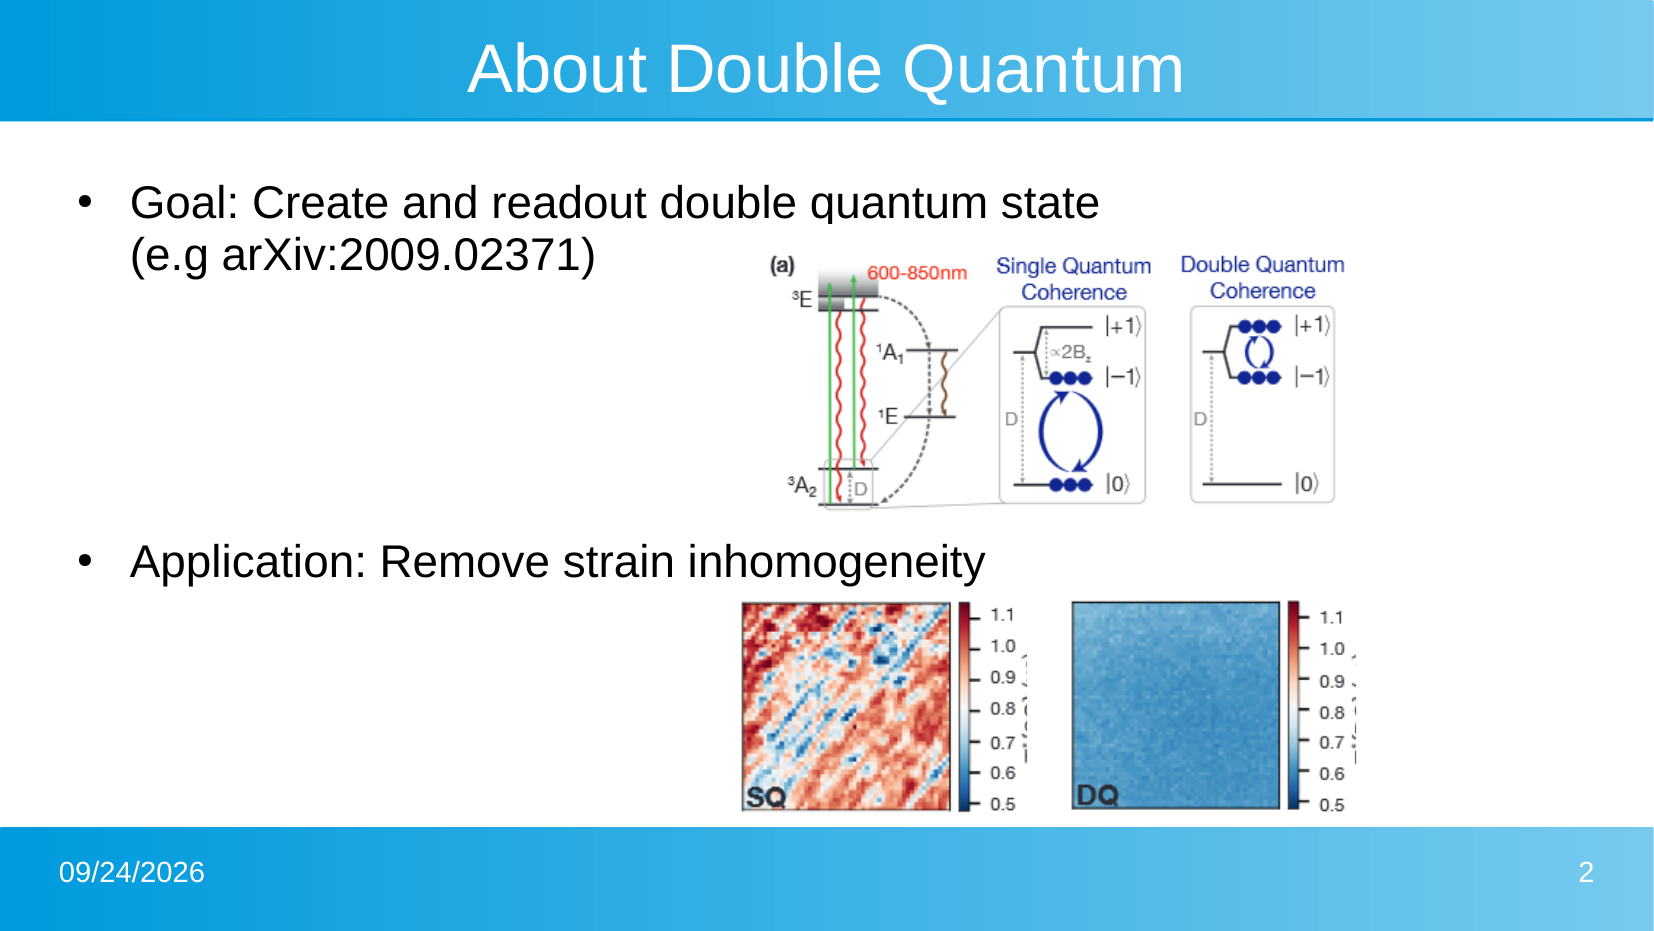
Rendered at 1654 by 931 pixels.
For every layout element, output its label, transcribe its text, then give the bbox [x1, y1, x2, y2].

picture [750, 224, 1388, 522]
picture [720, 600, 1028, 818]
title About Double Quantum [59, 29, 1595, 108]
list Goal: Create and readout double quantum state (e.g arXiv:2009.02371) Application: Remove strain inhomogeneity [59, 177, 1595, 768]
picture [1050, 600, 1357, 817]
